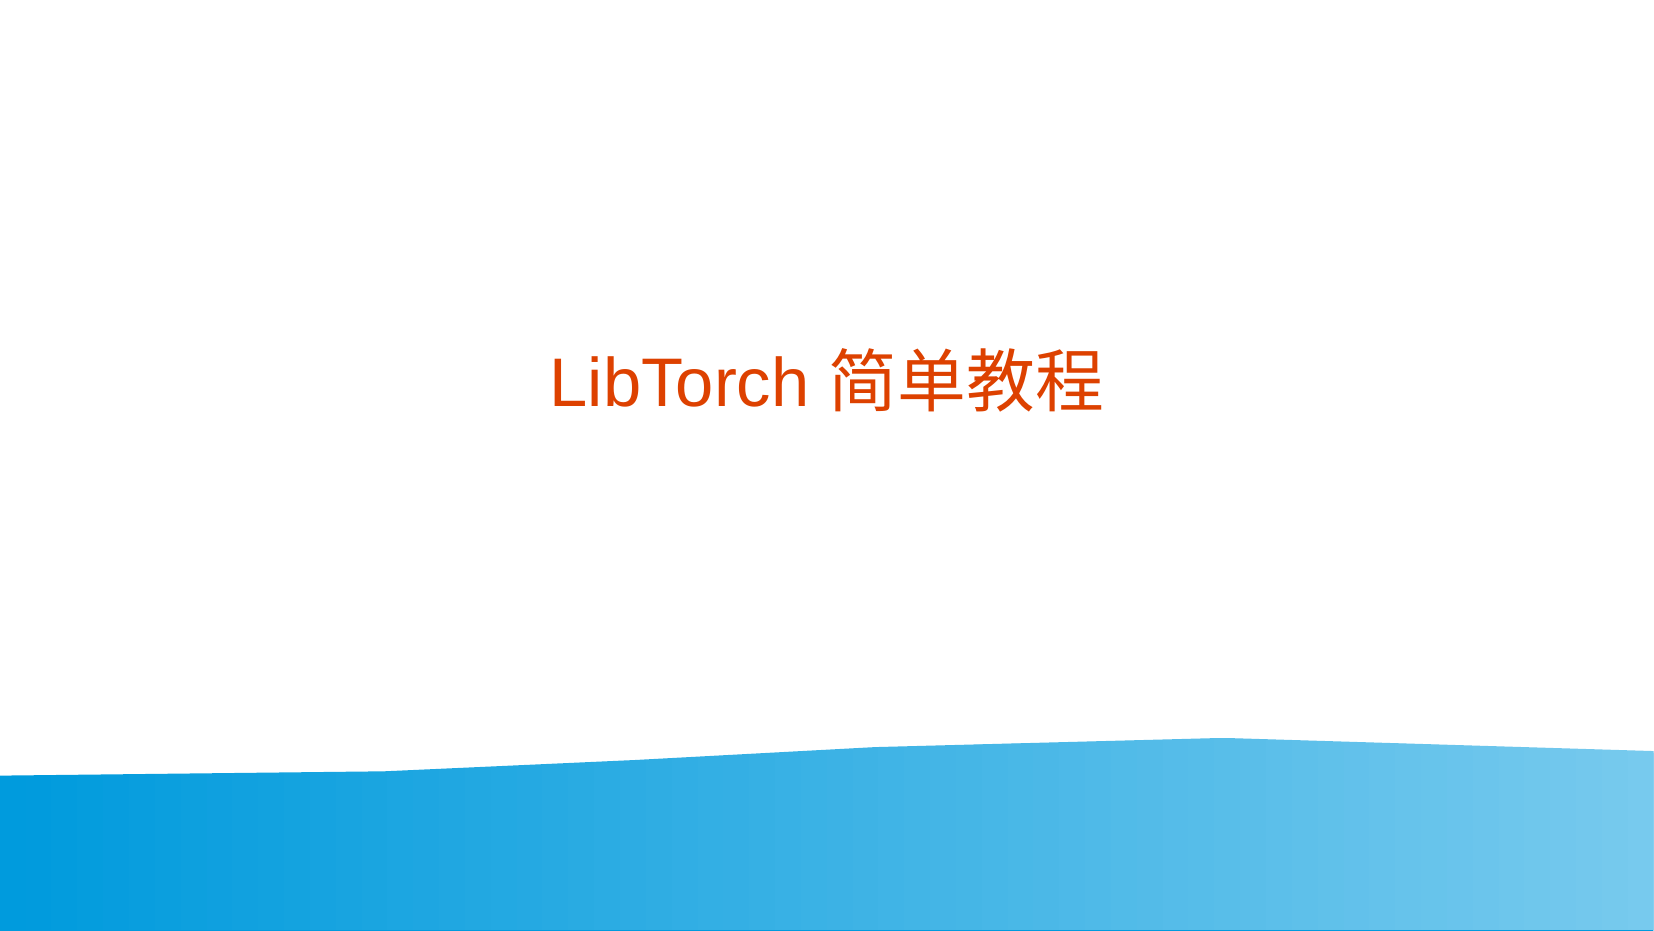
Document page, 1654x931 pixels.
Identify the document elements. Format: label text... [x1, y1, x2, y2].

title LibTorch 简单教程 [88, 287, 1565, 466]
